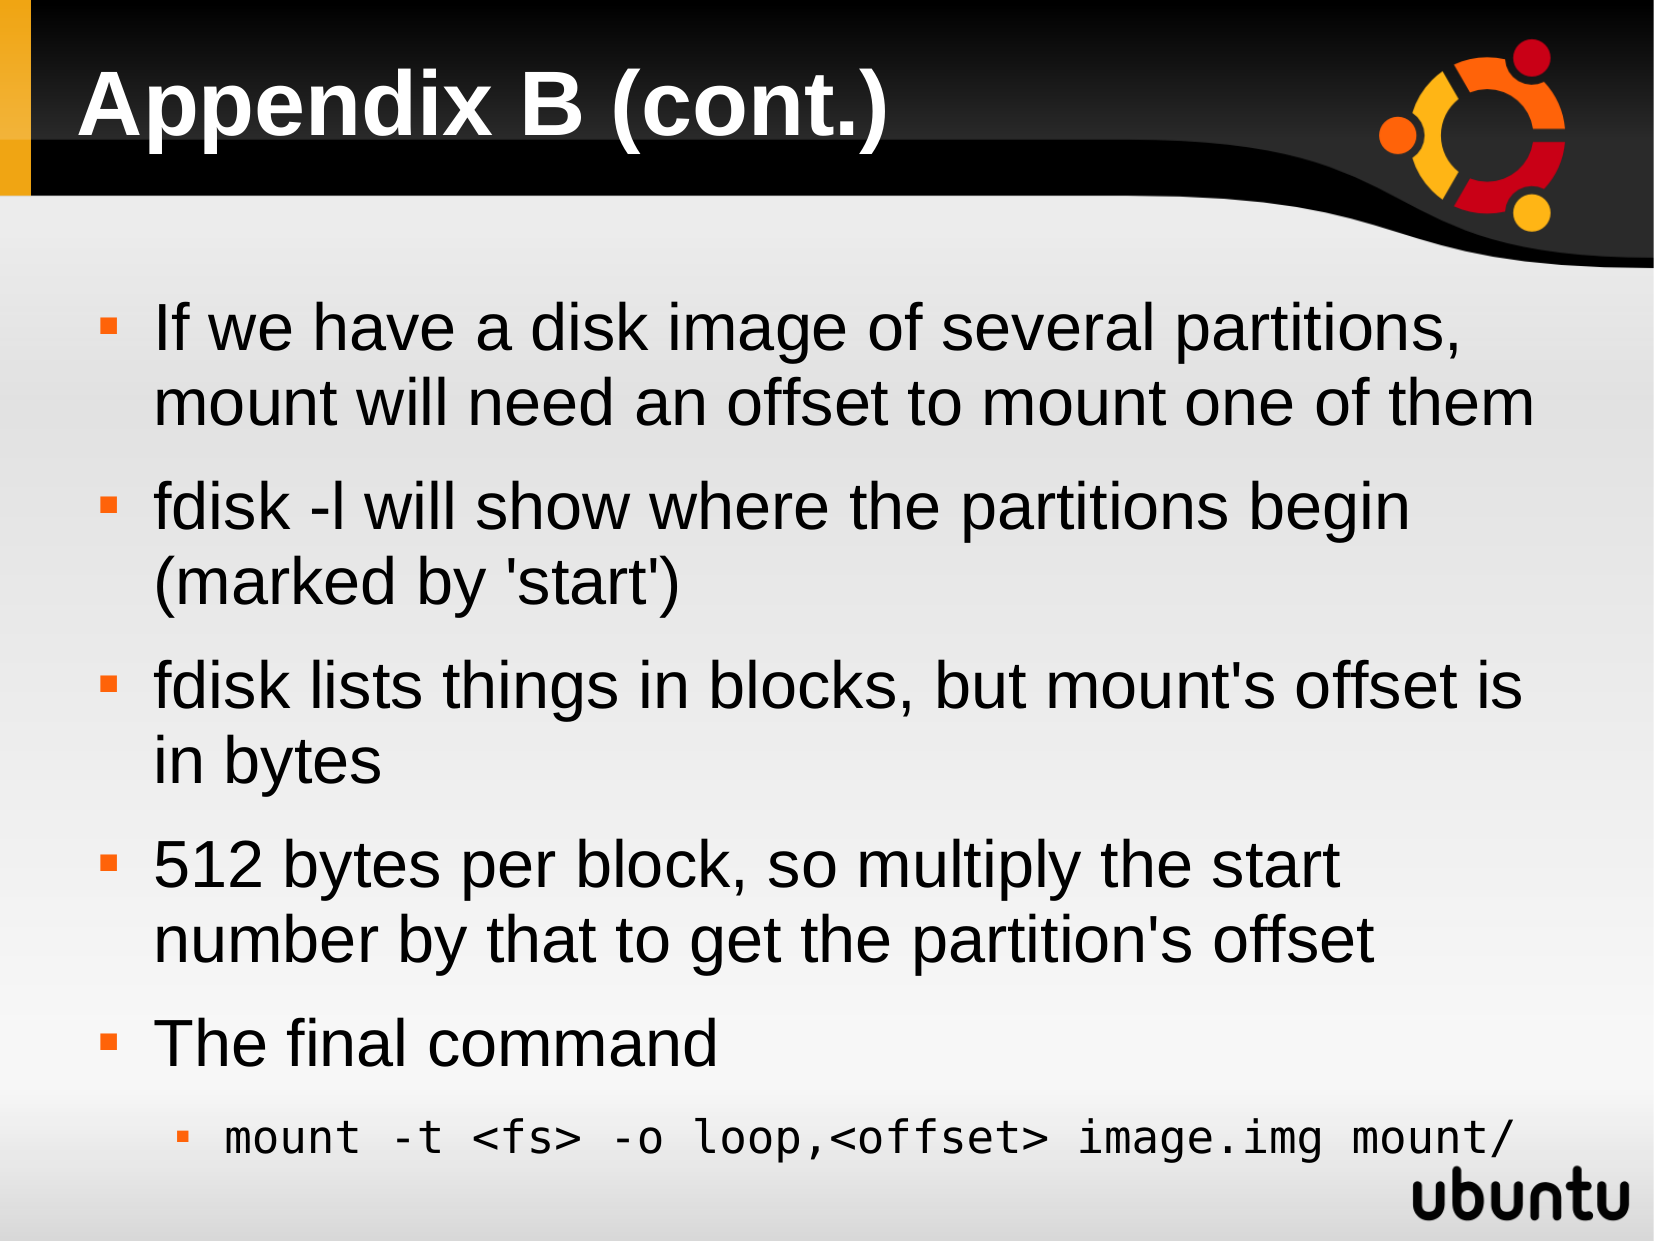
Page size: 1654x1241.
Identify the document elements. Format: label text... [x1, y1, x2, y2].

list If we have a disk image of several partitions, mount will need an offset to mount one of them fdisk -l will show where the partitions begin (marked by 'start') fdisk lists things in blocks, but mount's offset is in bytes 512 bytes per block, so multiply the start number by that to get the partition's offset The final command mount -t <fs> -o loop,<offset> image.img mount/ [82, 290, 1571, 1165]
title Appendix B (cont.) [76, 7, 1565, 200]
picture [0, 0, 1654, 1241]
